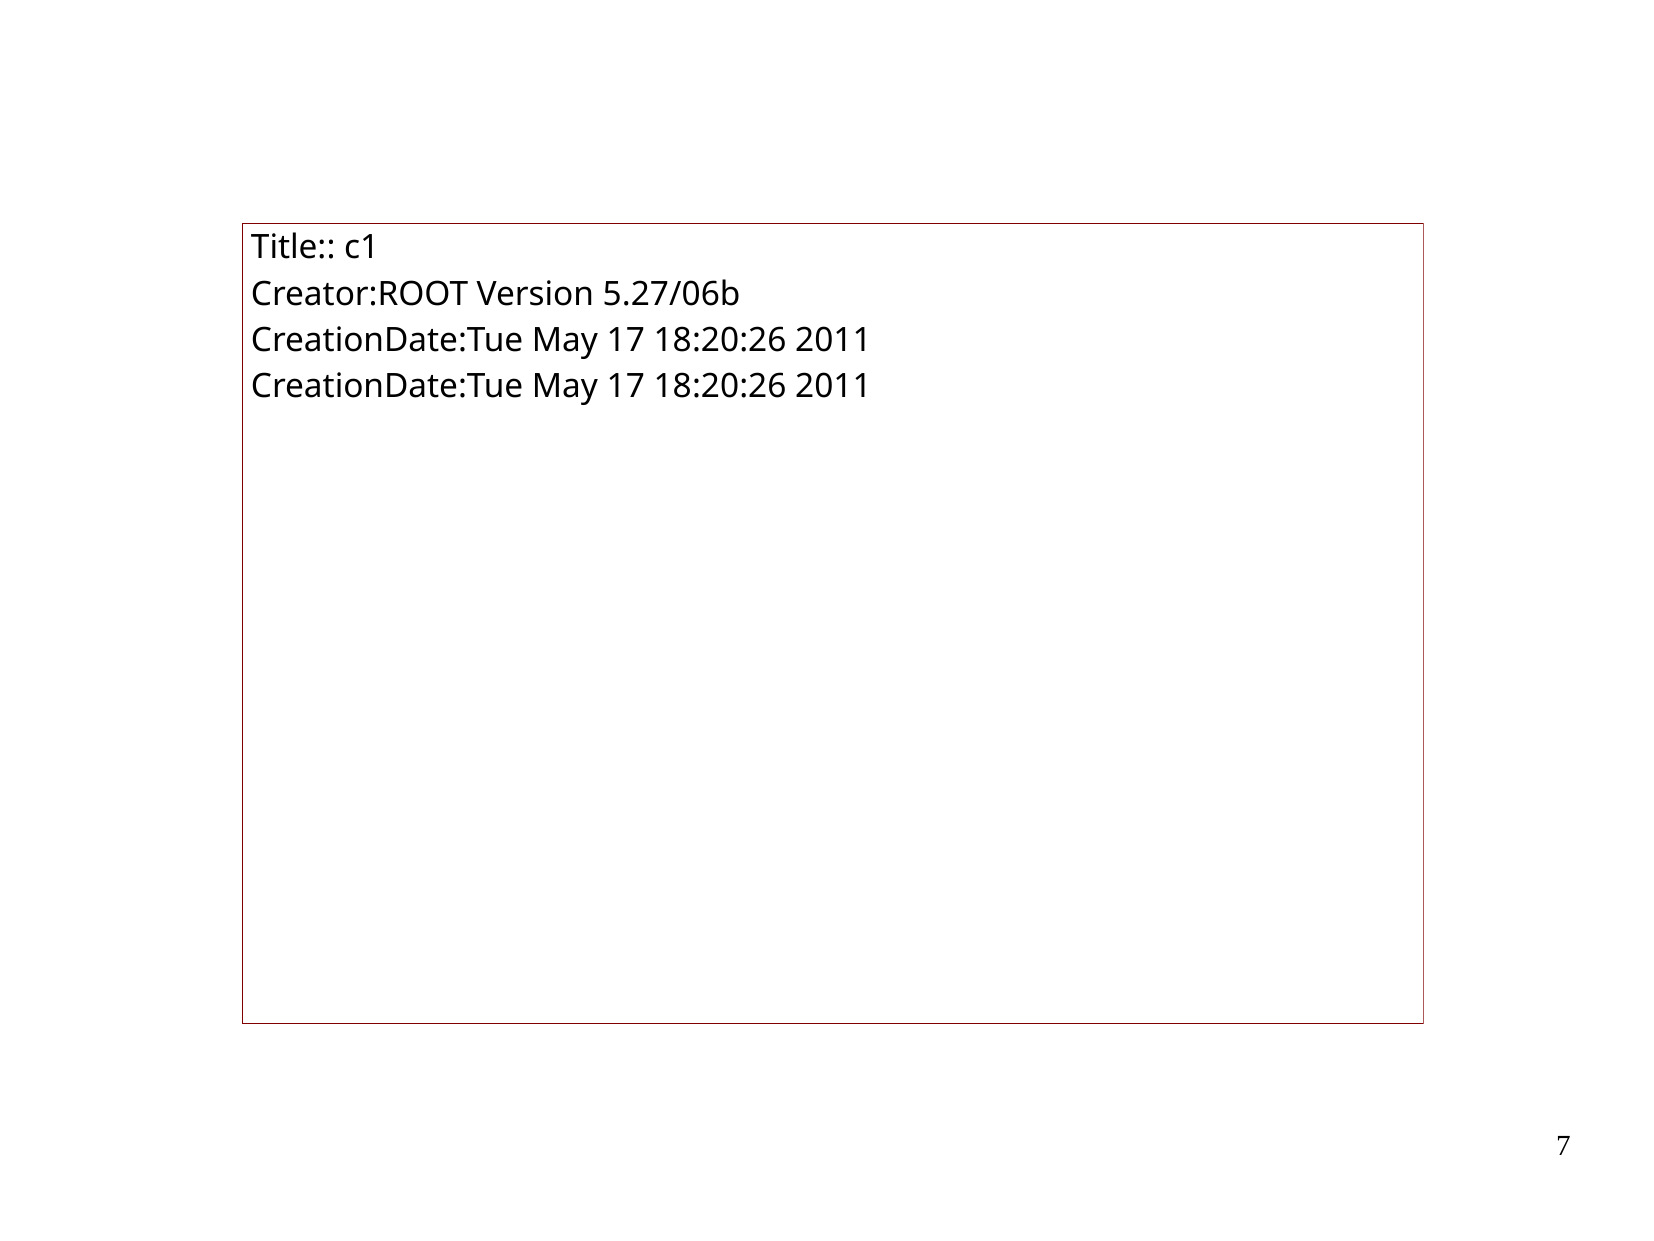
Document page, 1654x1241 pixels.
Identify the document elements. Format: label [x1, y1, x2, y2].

picture [240, 221, 1424, 1024]
